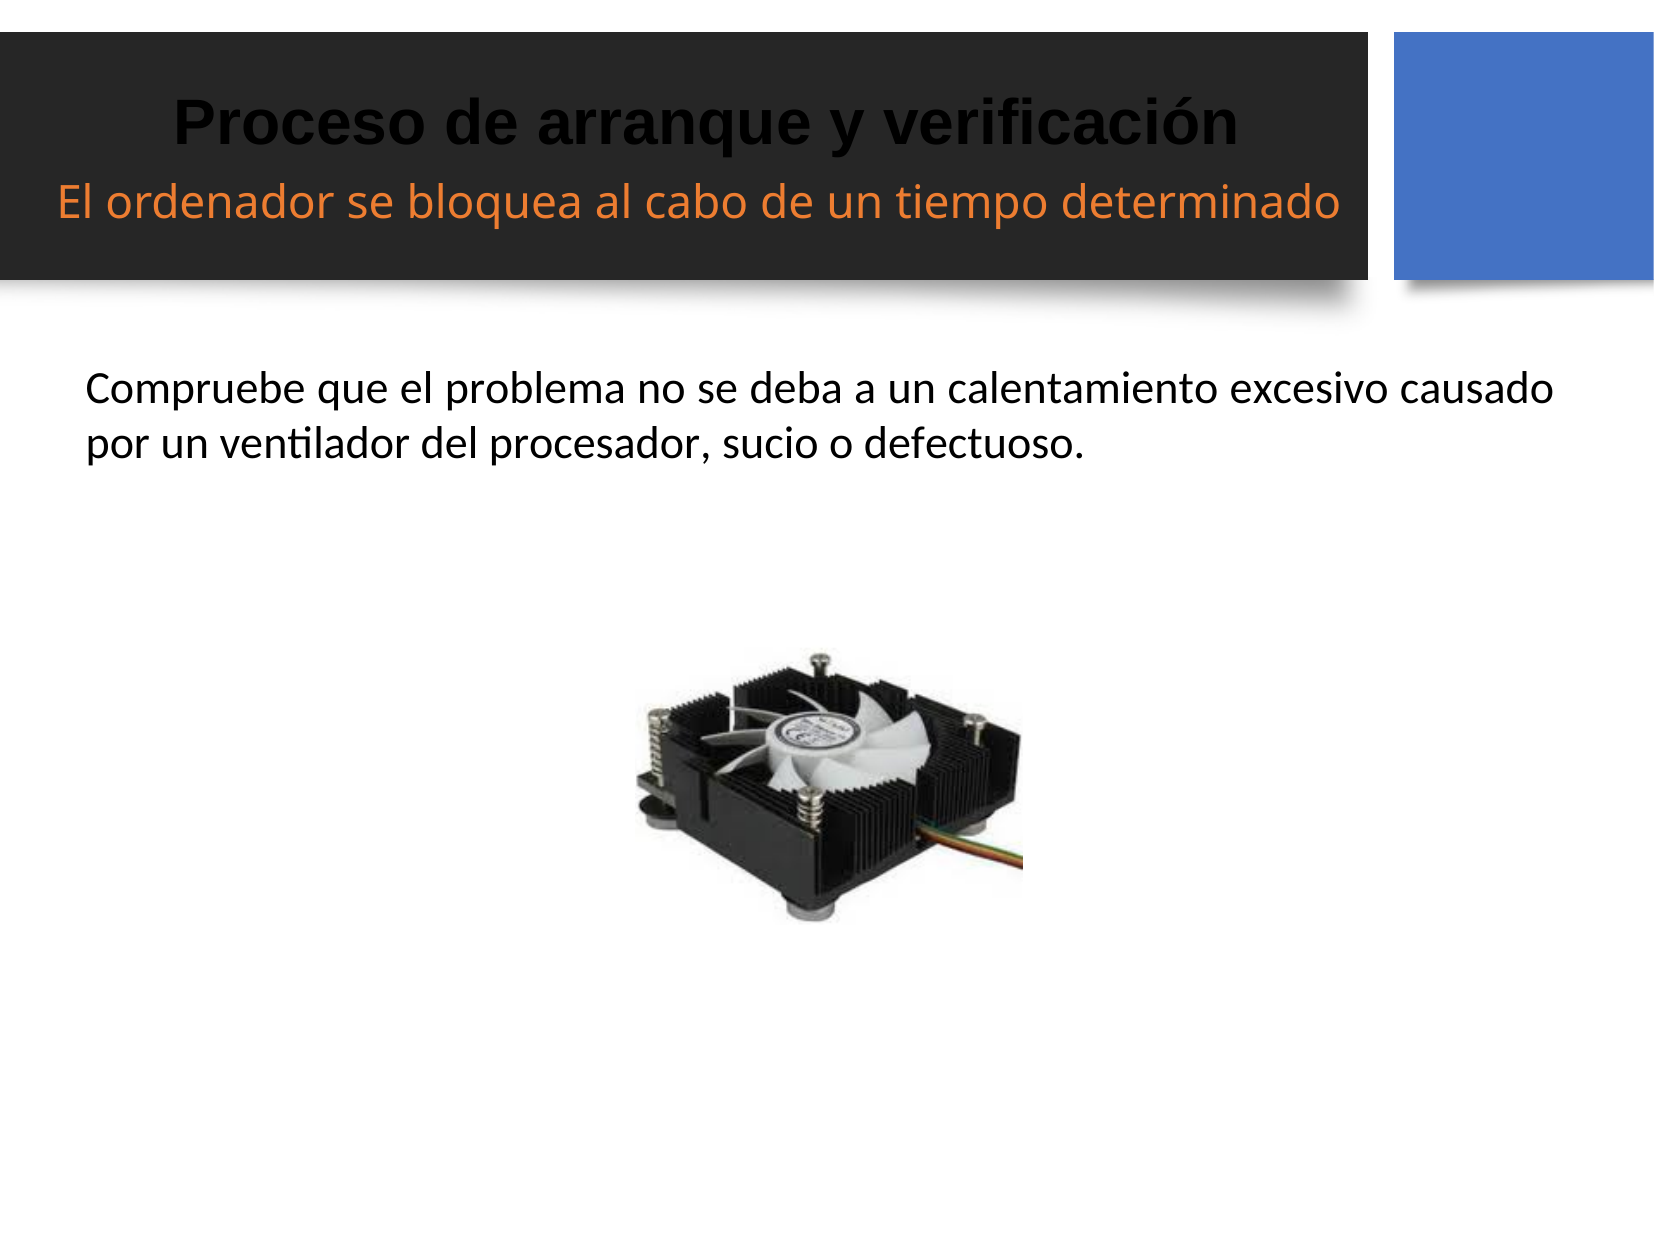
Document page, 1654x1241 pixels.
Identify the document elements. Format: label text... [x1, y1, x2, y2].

picture [635, 594, 1023, 982]
list El ordenador se bloquea al cabo de un tiempo determinado [56, 172, 1357, 243]
list Compruebe que el problema no se deba a un calentamiento excesivo causado por un ventilador del procesador, sucio o defectuoso. [56, 328, 1614, 1208]
title Proceso de arranque y verificación [57, 66, 1357, 171]
